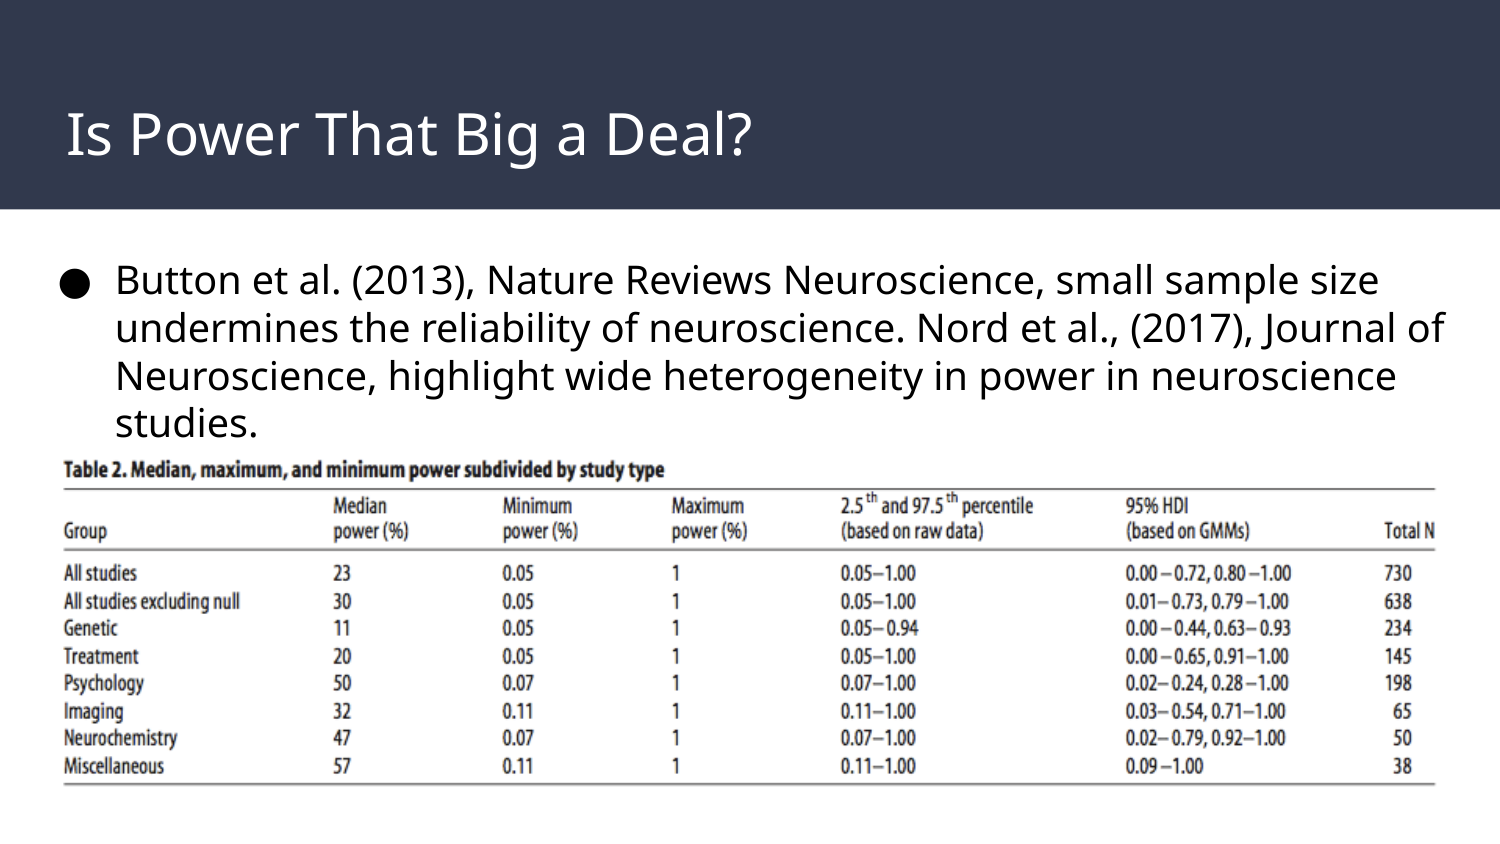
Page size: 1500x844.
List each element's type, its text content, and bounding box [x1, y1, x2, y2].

text_box Button et al. (2013), Nature Reviews Neuroscience, small sample size undermines the reliability of neuroscience. Nord et al., (2017), Journal of Neuroscience, highlight wide heterogeneity in power in neuroscience studies. [24, 240, 1473, 820]
picture [48, 443, 1452, 788]
title Is Power That Big a Deal? [51, 82, 1449, 185]
